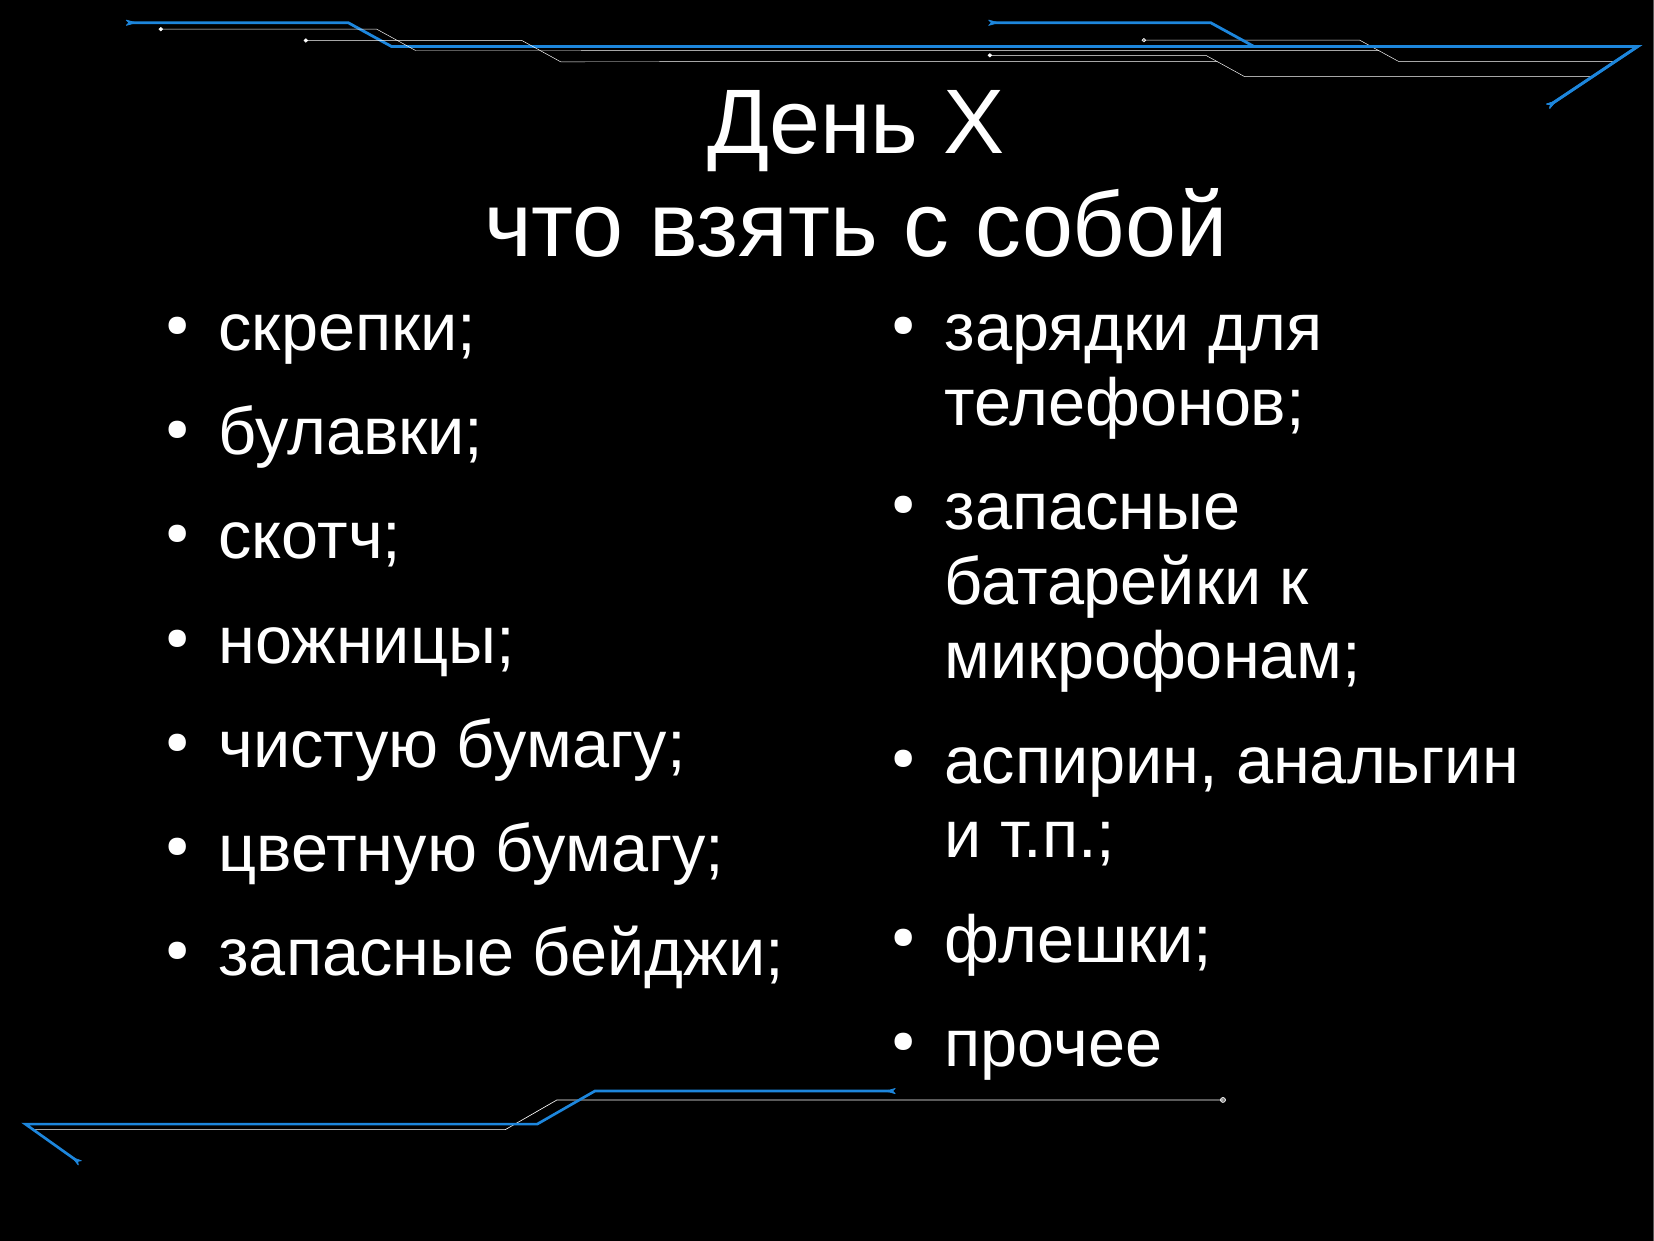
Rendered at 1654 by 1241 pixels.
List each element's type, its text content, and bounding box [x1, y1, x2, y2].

list зарядки для телефонов; запасные батарейки к микрофонам; аспирин, анальгин и т.п.; флешки; прочее [873, 289, 1566, 1081]
title День Х что взять с собой [147, 70, 1565, 276]
list скрепки; булавки; скотч; ножницы; чистую бумагу; цветную бумагу; запасные бейджи; [147, 289, 840, 1010]
